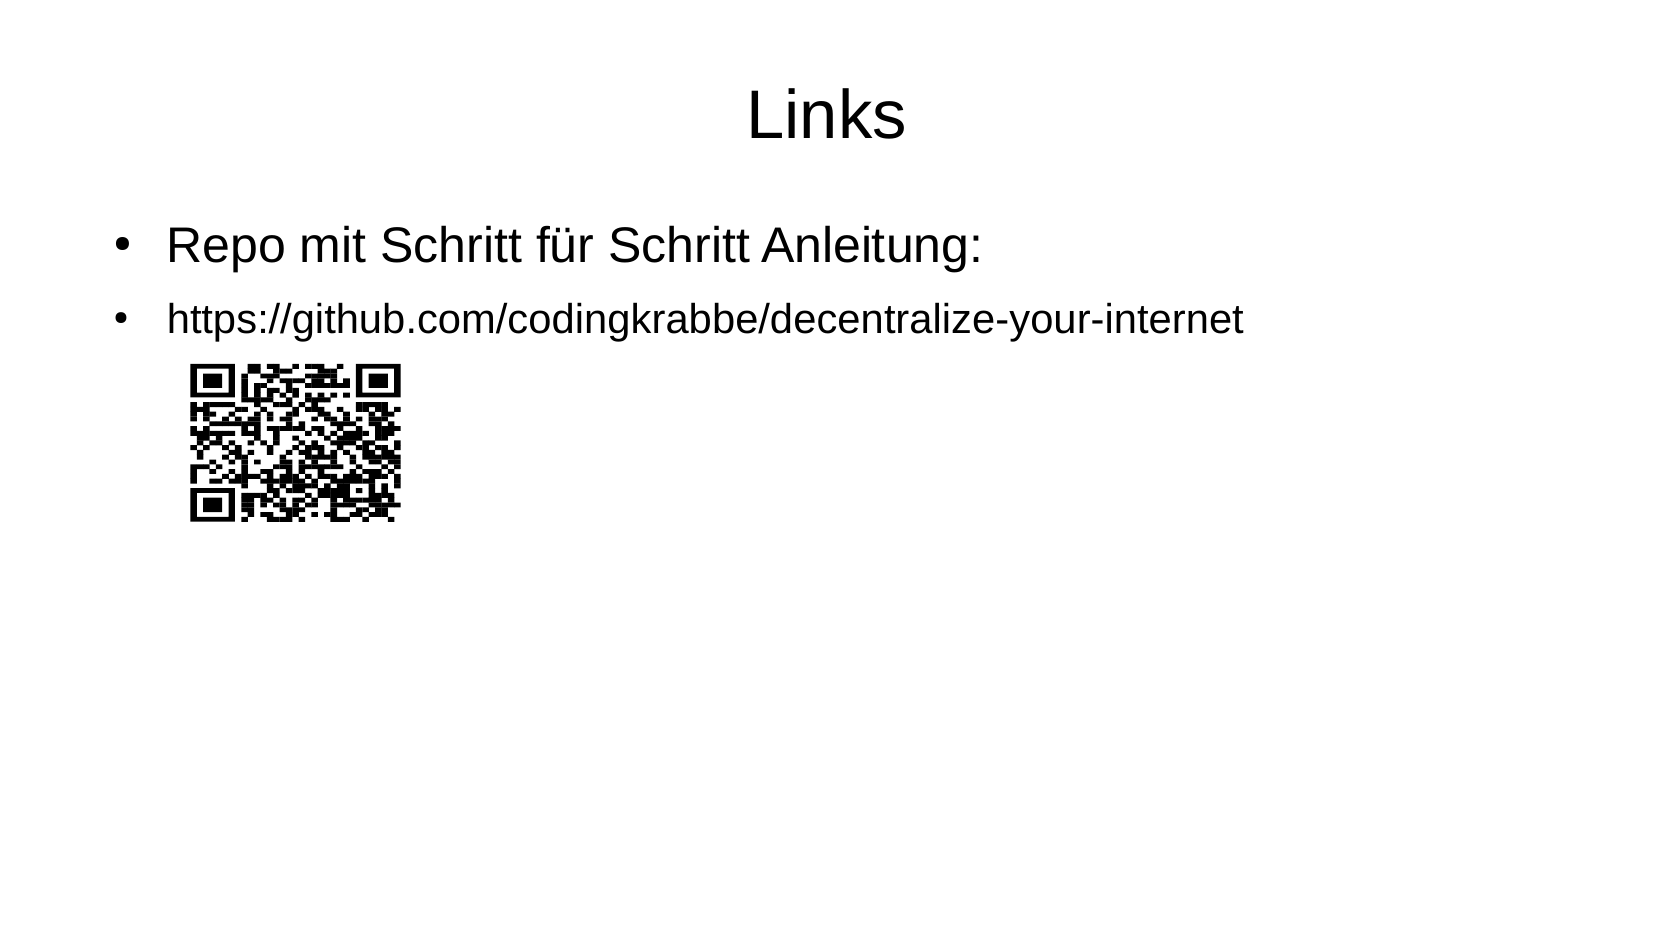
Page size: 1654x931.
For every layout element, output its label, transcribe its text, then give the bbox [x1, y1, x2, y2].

title Links [82, 37, 1571, 193]
picture [177, 354, 414, 532]
list Repo mit Schritt für Schritt Anleitung: https://github.com/codingkrabbe/decentralize-your-internet [82, 217, 1571, 668]
